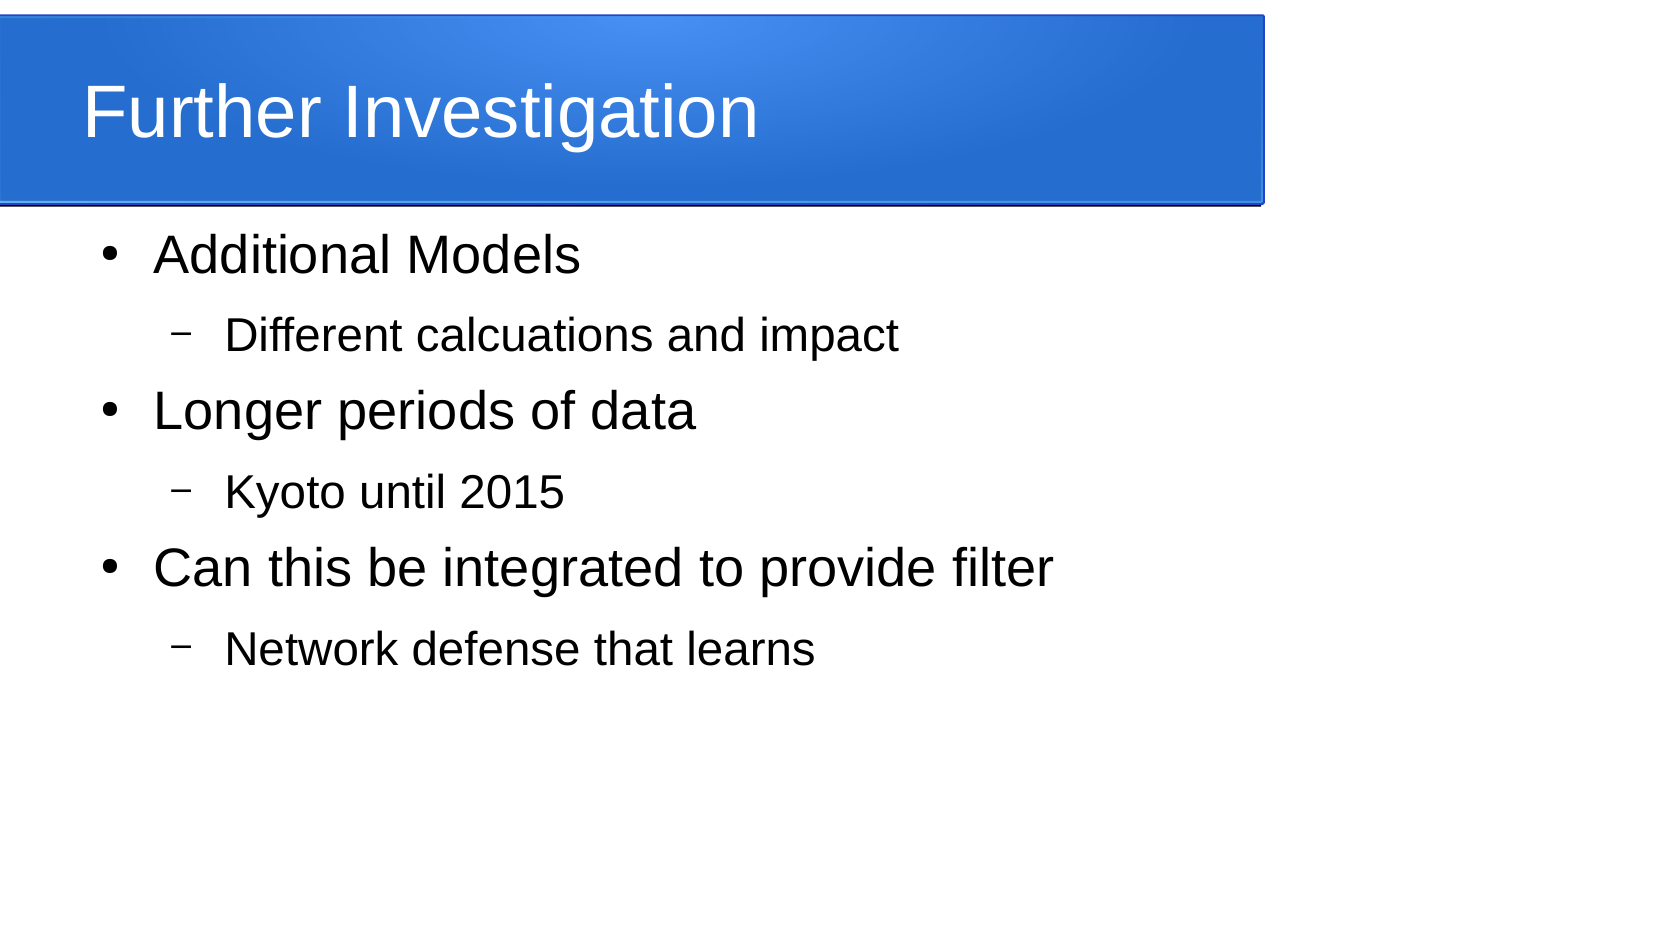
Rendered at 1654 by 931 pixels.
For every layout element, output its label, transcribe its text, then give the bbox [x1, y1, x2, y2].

list Additional Models Different calcuations and impact Longer periods of data Kyoto until 2015 Can this be integrated to provide filter Network defense that learns [82, 224, 1571, 764]
title Further Investigation [82, 35, 1235, 189]
